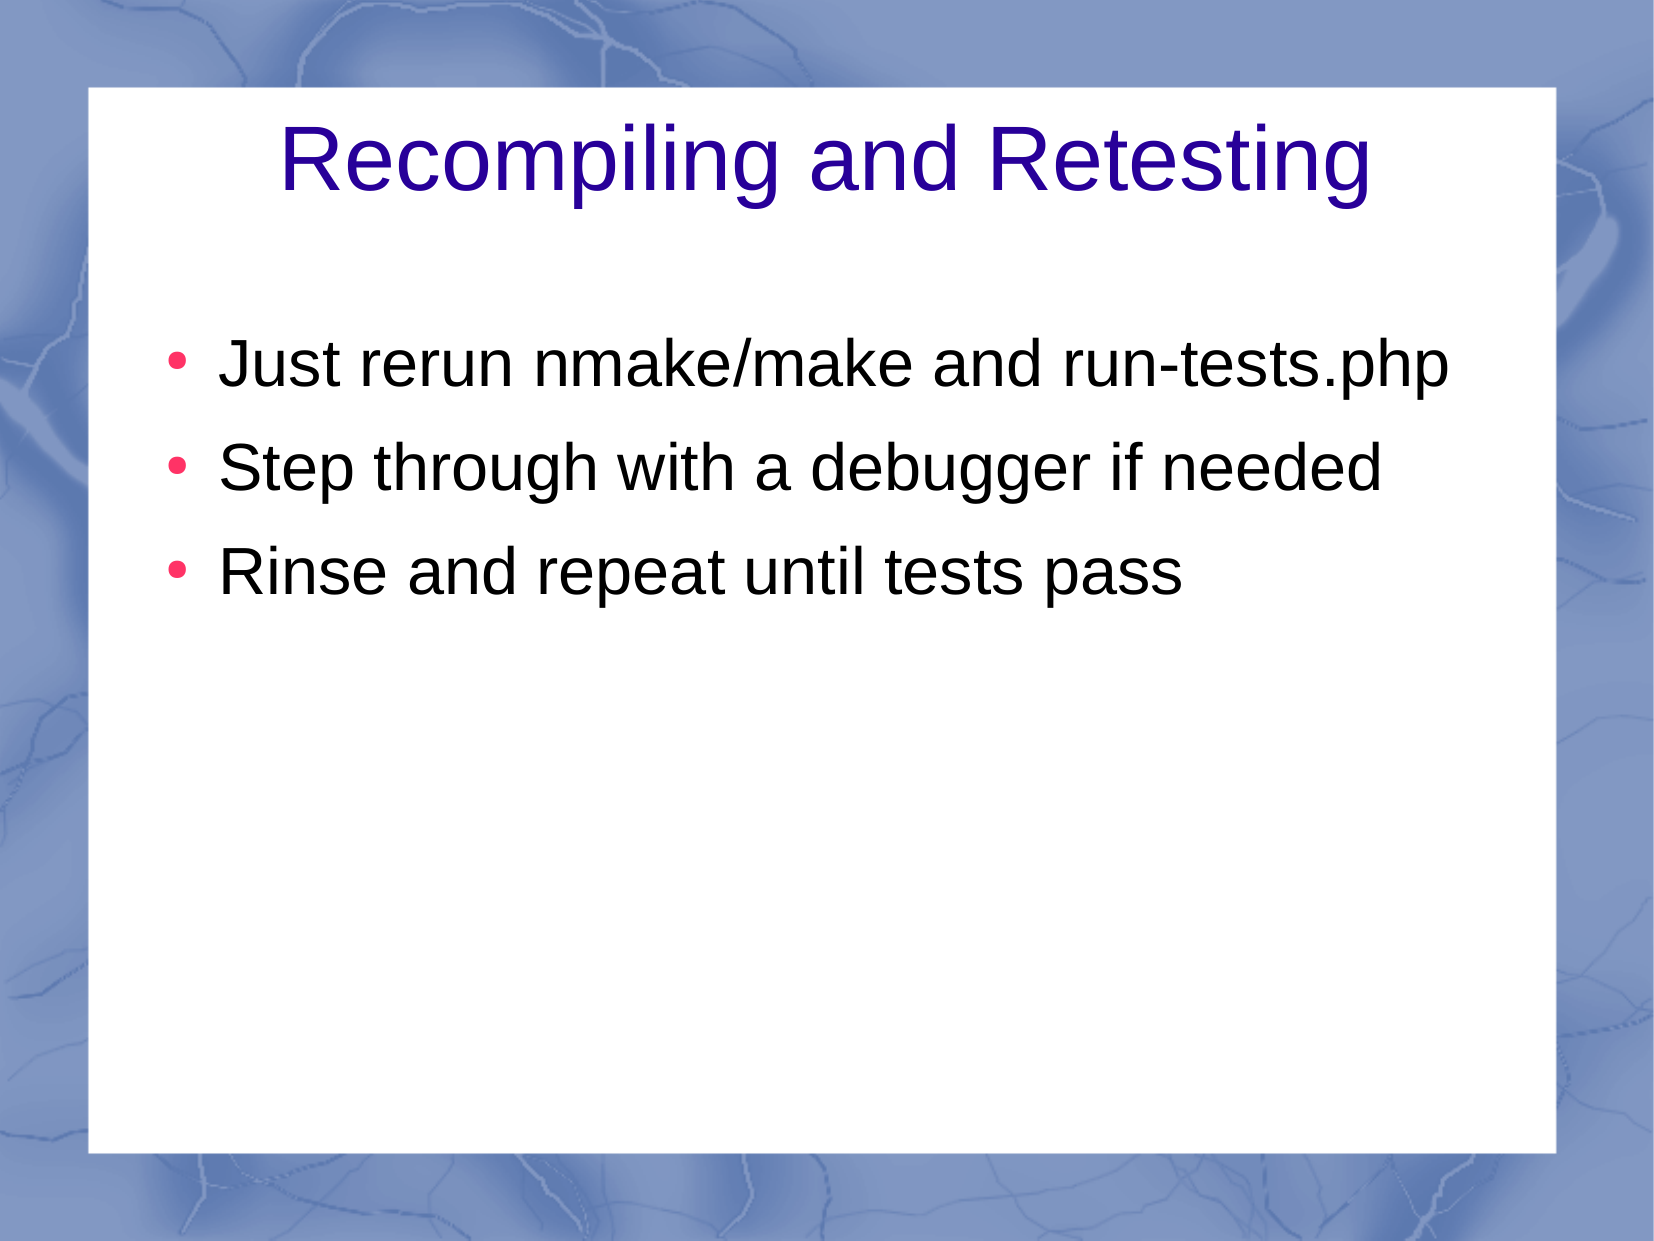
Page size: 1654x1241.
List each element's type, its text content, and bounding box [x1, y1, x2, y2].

picture [0, 0, 1654, 1241]
title Recompiling and Retesting [82, 62, 1571, 256]
list Just rerun nmake/make and run-tests.php Step through with a debugger if needed Rinse and repeat until tests pass [147, 325, 1506, 1010]
